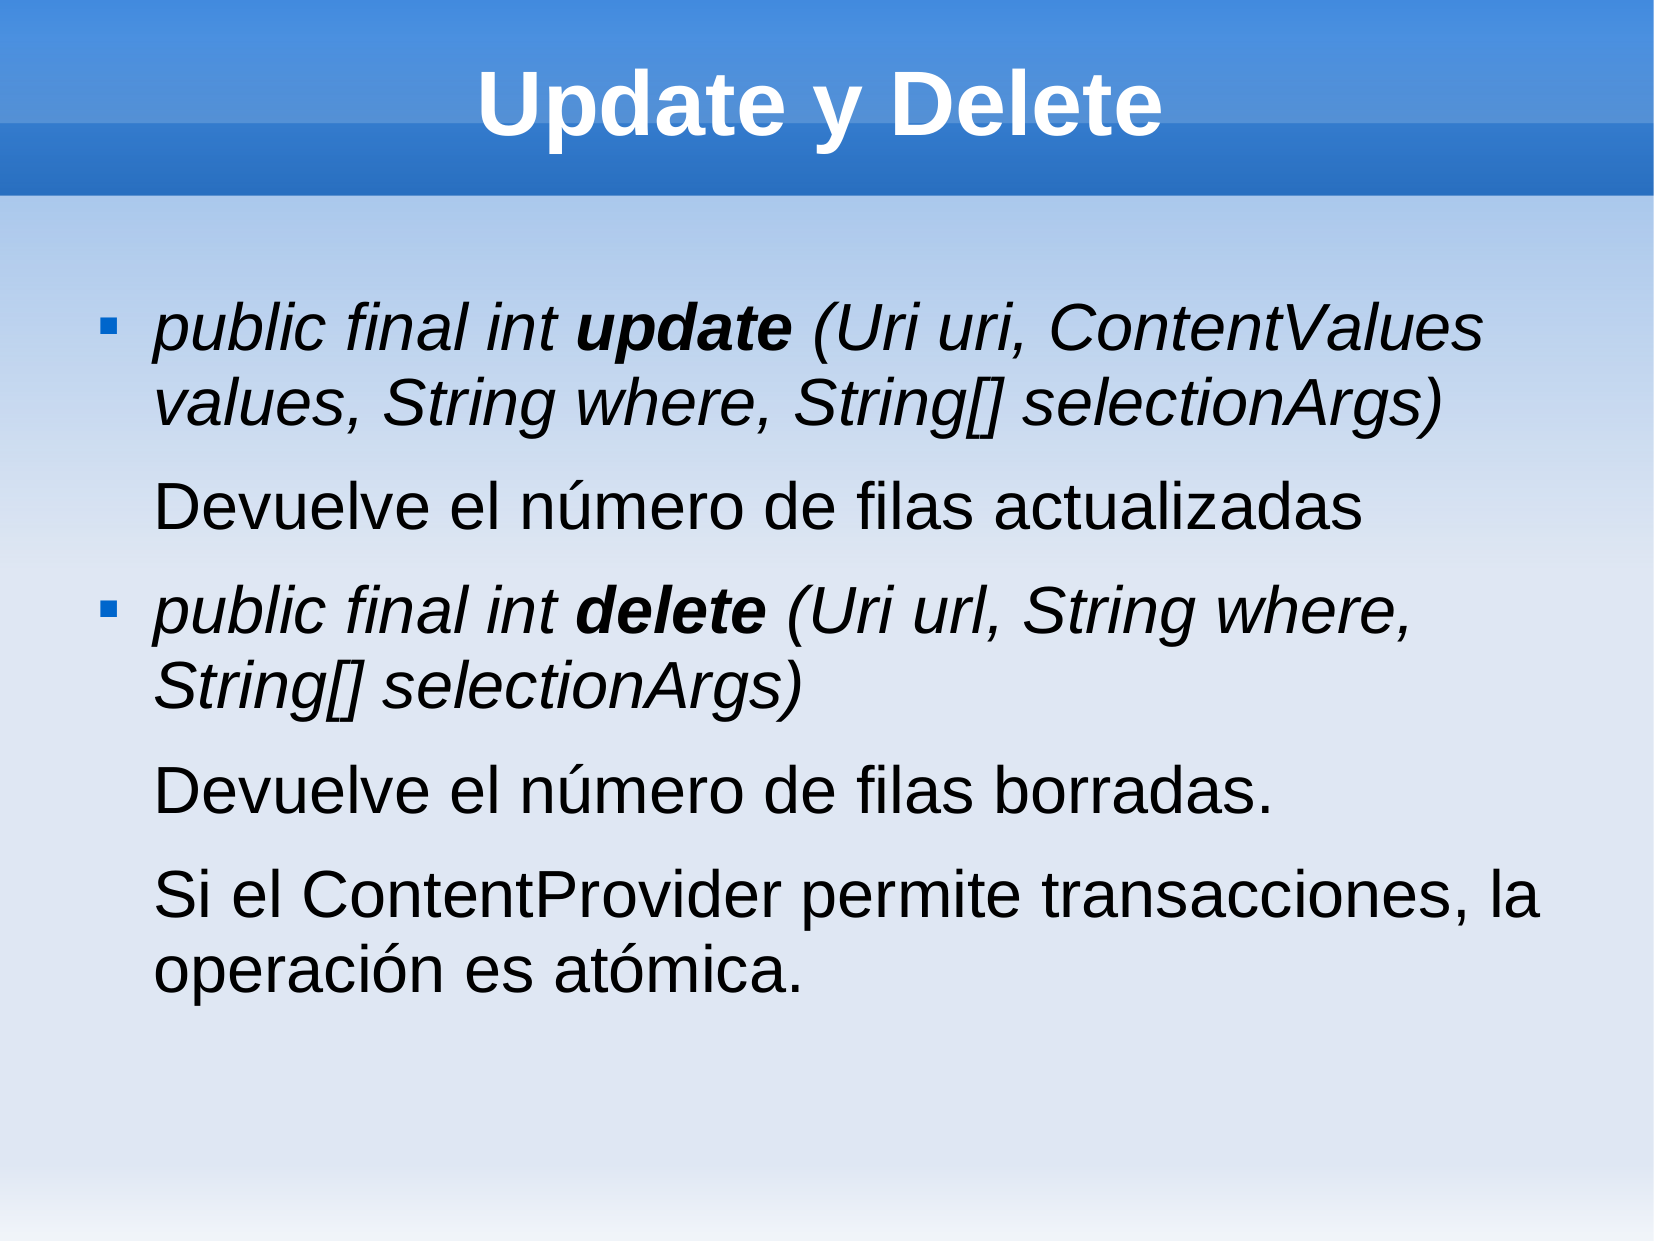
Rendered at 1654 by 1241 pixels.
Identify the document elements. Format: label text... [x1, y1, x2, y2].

picture [0, 0, 1654, 1241]
title Update y Delete [76, 0, 1565, 208]
list public final int update (Uri uri, ContentValues values, String where, String[] selectionArgs) Devuelve el número de filas actualizadas public final int delete (Uri url, String where, String[] selectionArgs) Devuelve el número de filas borradas. Si el ContentProvider permite transacciones, la operación es atómica. [82, 290, 1571, 1111]
